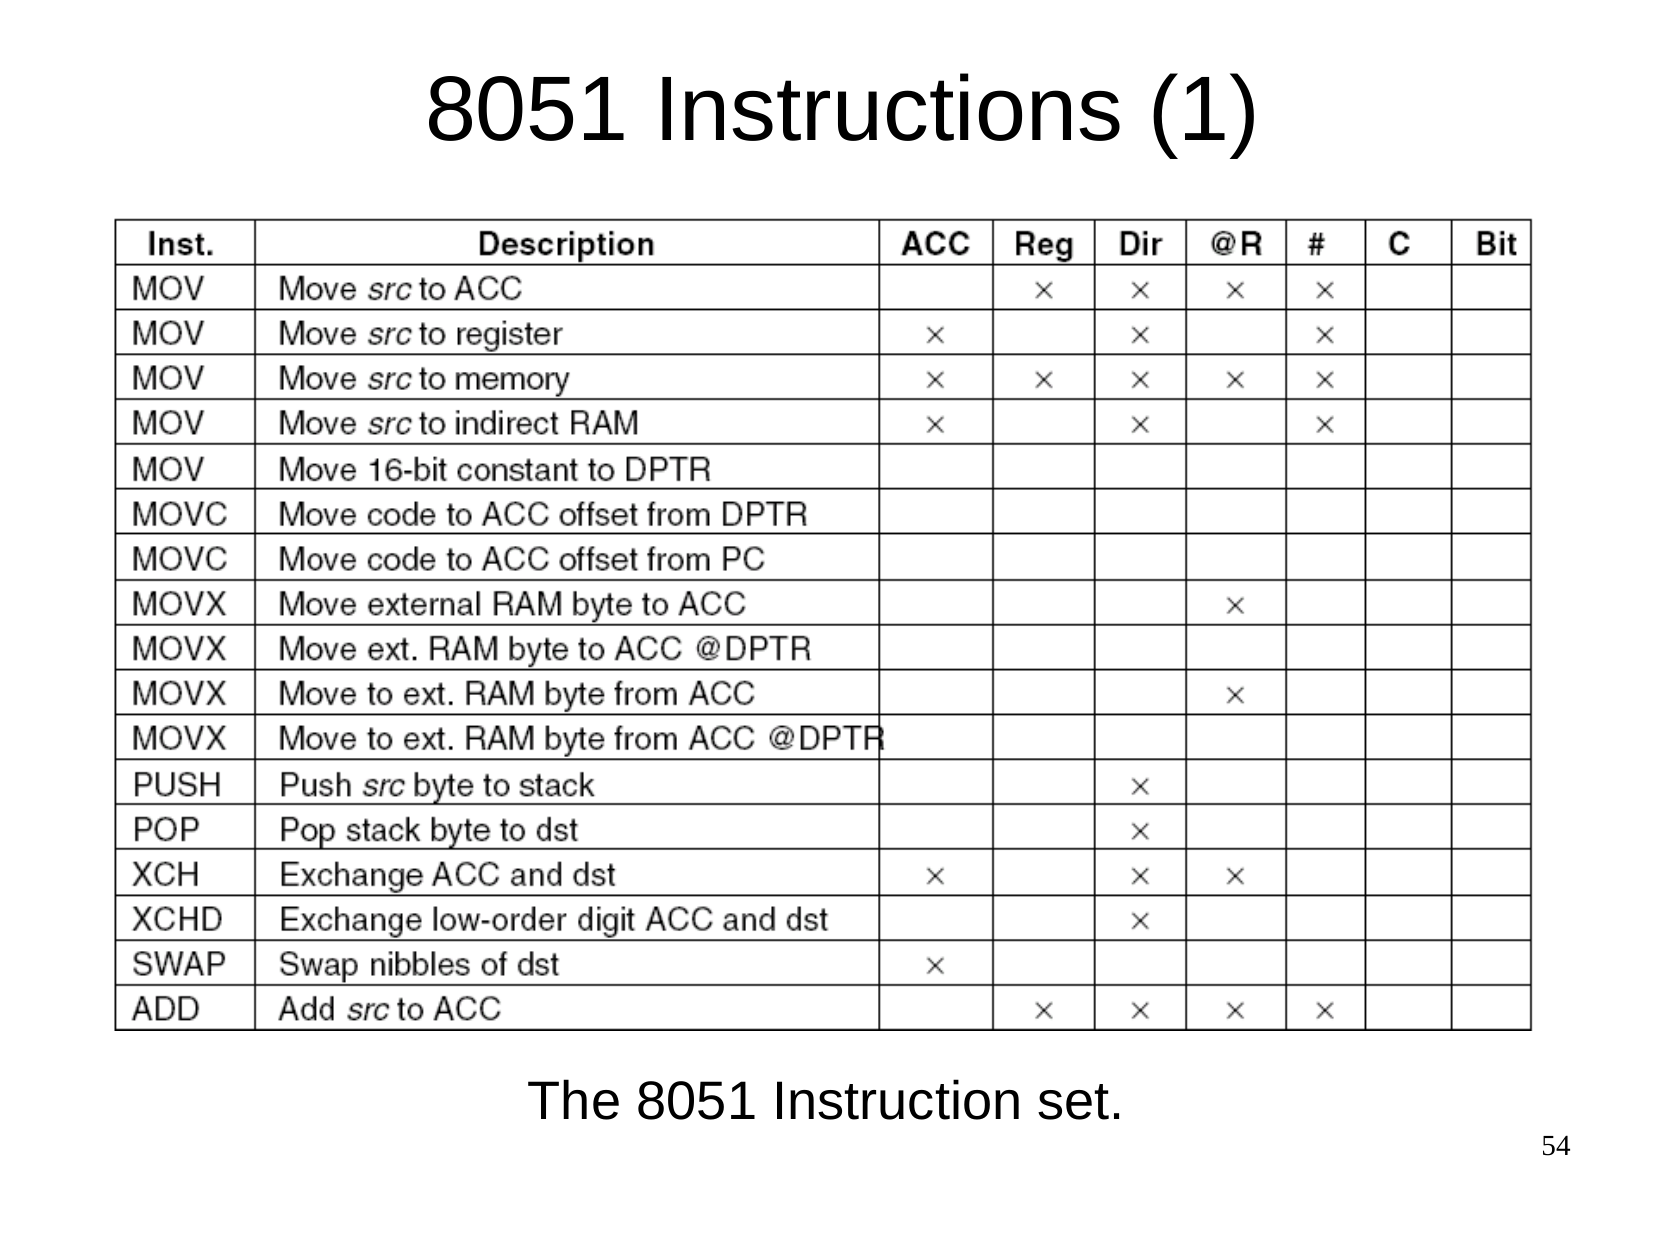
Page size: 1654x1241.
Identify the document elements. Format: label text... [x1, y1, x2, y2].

picture [108, 209, 1546, 1031]
list The 8051 Instruction set. [0, 1058, 1654, 1186]
title 8051 Instructions (1) [0, 0, 1654, 207]
